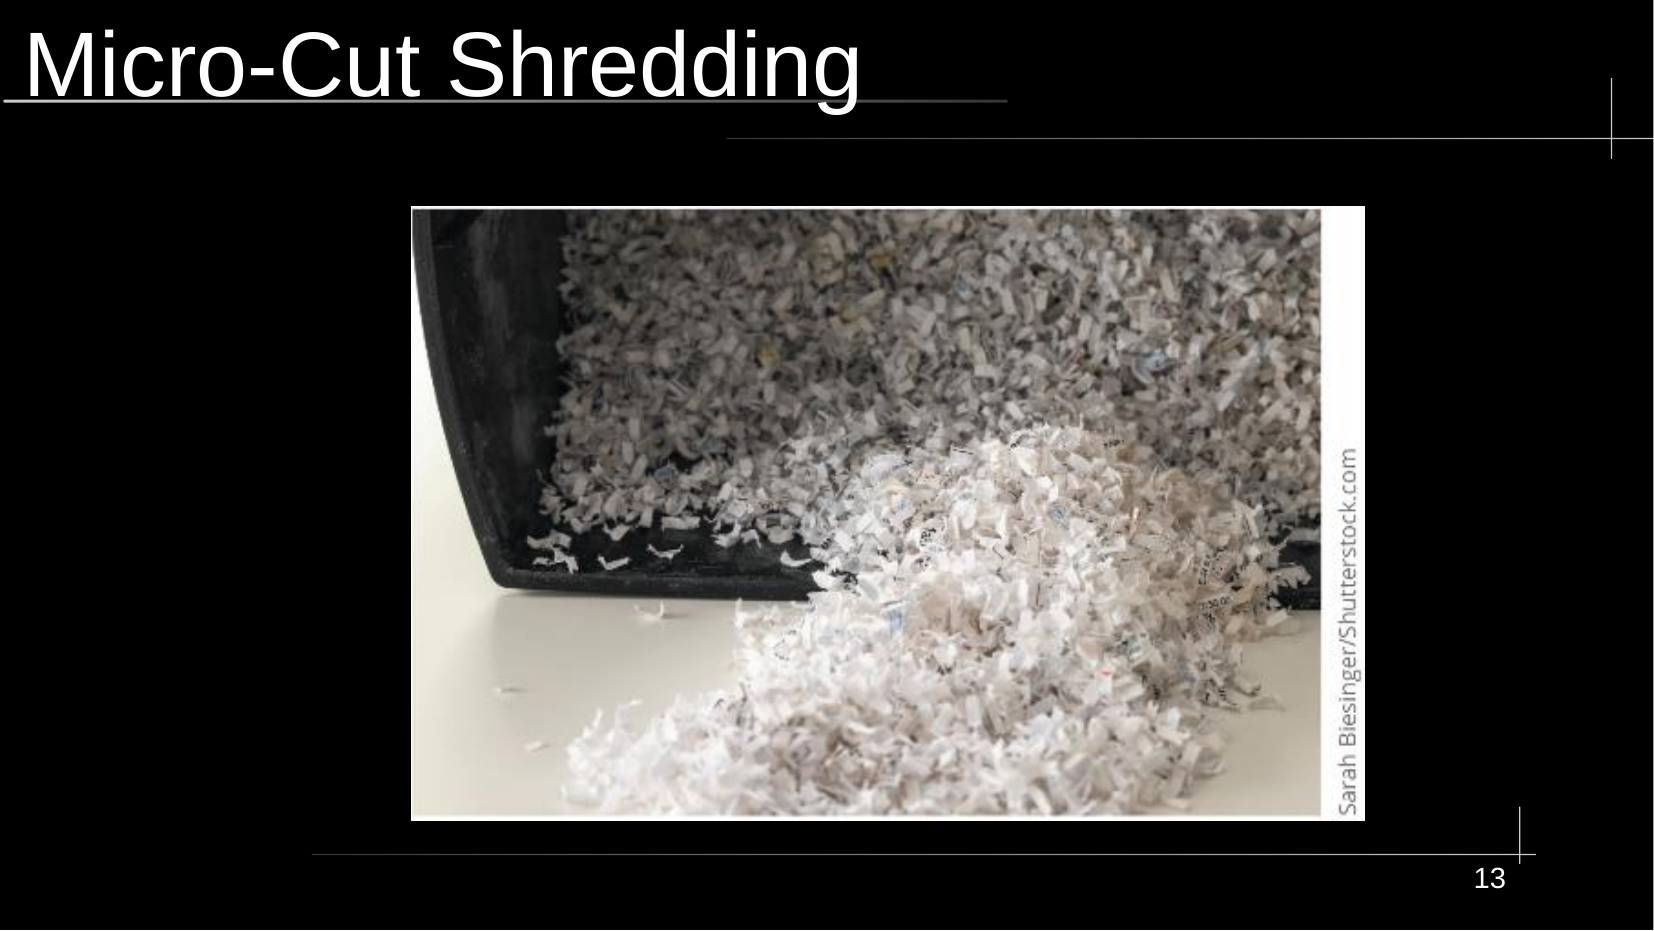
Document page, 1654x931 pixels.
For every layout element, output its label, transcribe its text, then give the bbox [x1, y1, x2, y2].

picture [411, 206, 1365, 821]
title Micro-Cut Shredding [23, 11, 1589, 119]
